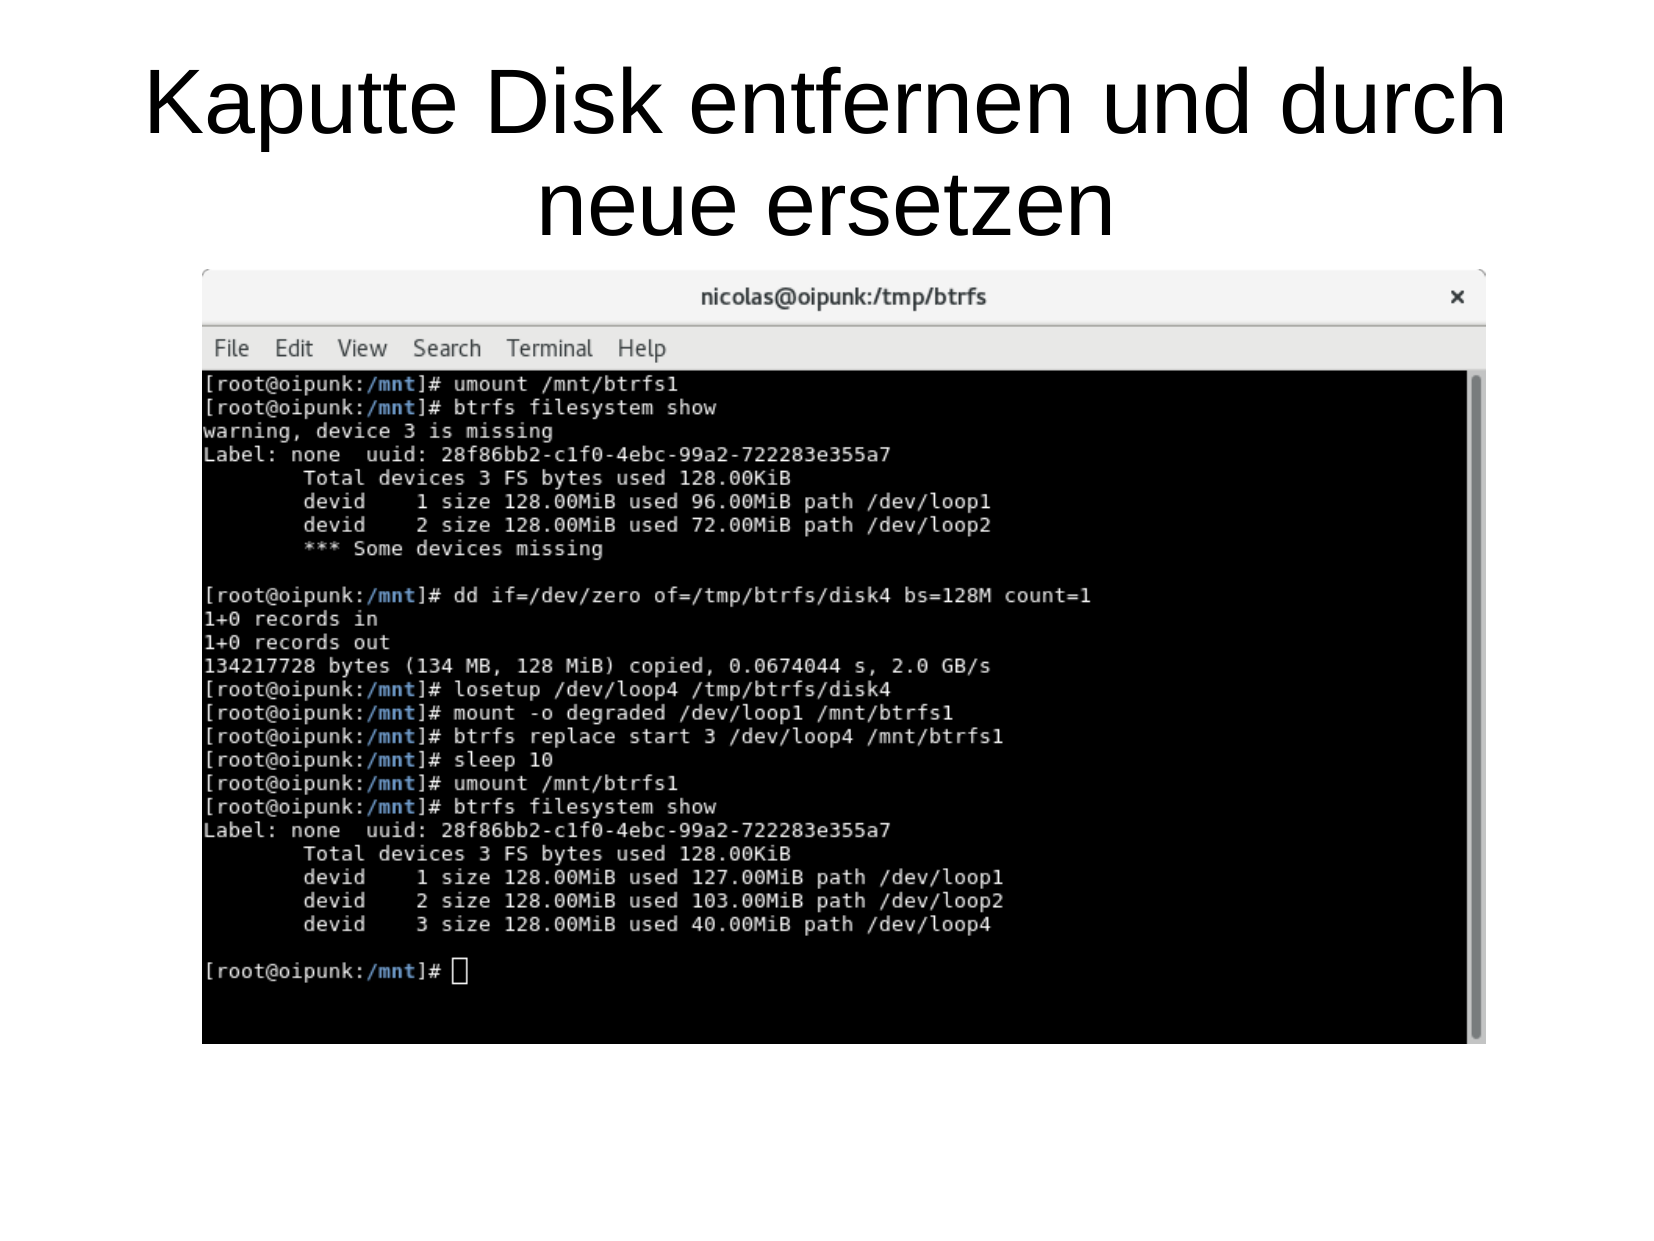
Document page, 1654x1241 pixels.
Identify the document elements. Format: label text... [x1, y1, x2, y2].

title Kaputte Disk entfernen und durch neue ersetzen [82, 49, 1571, 257]
picture [202, 269, 1486, 1044]
